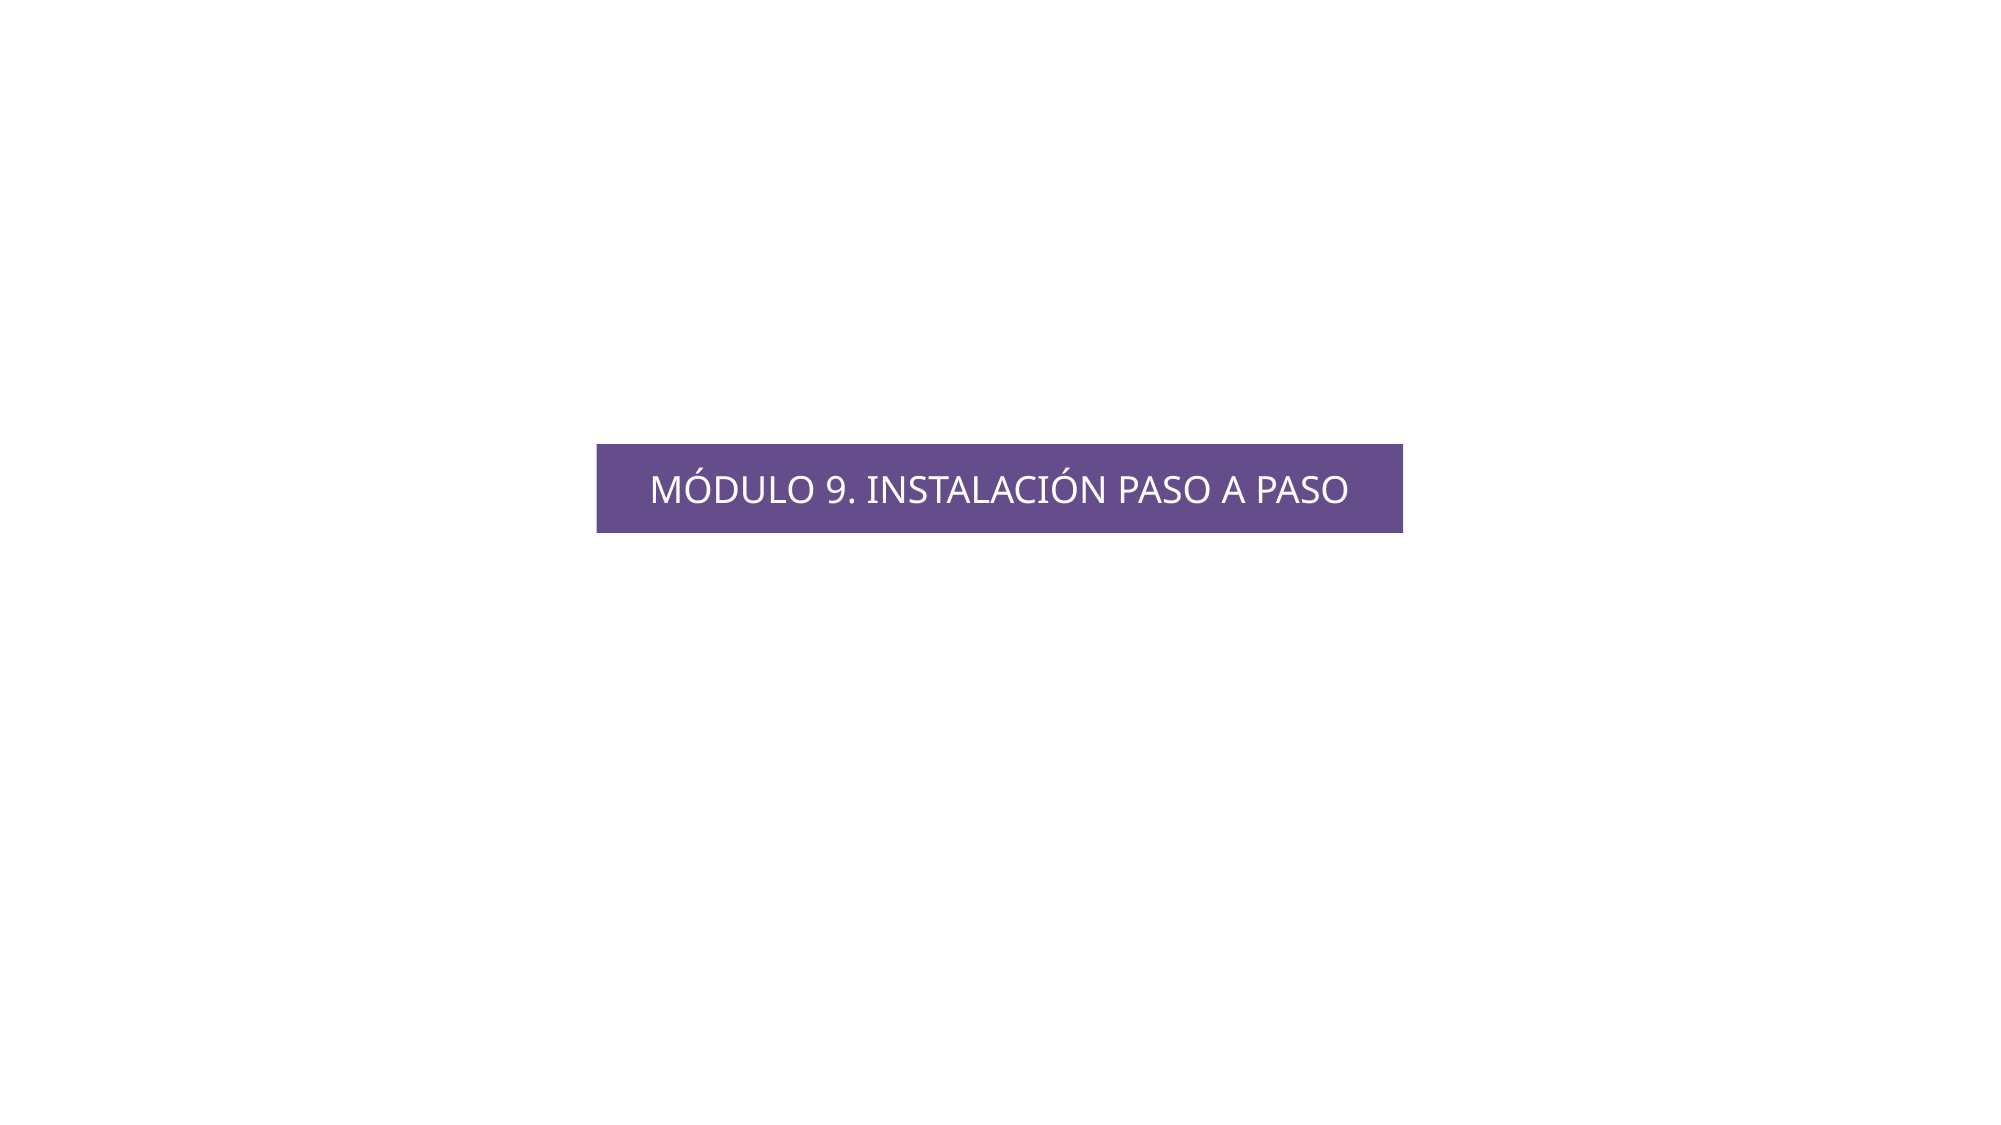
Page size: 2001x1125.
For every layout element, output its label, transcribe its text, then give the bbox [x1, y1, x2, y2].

text_box MÓDULO 9. INSTALACIÓN PASO A PASO [596, 444, 1404, 533]
